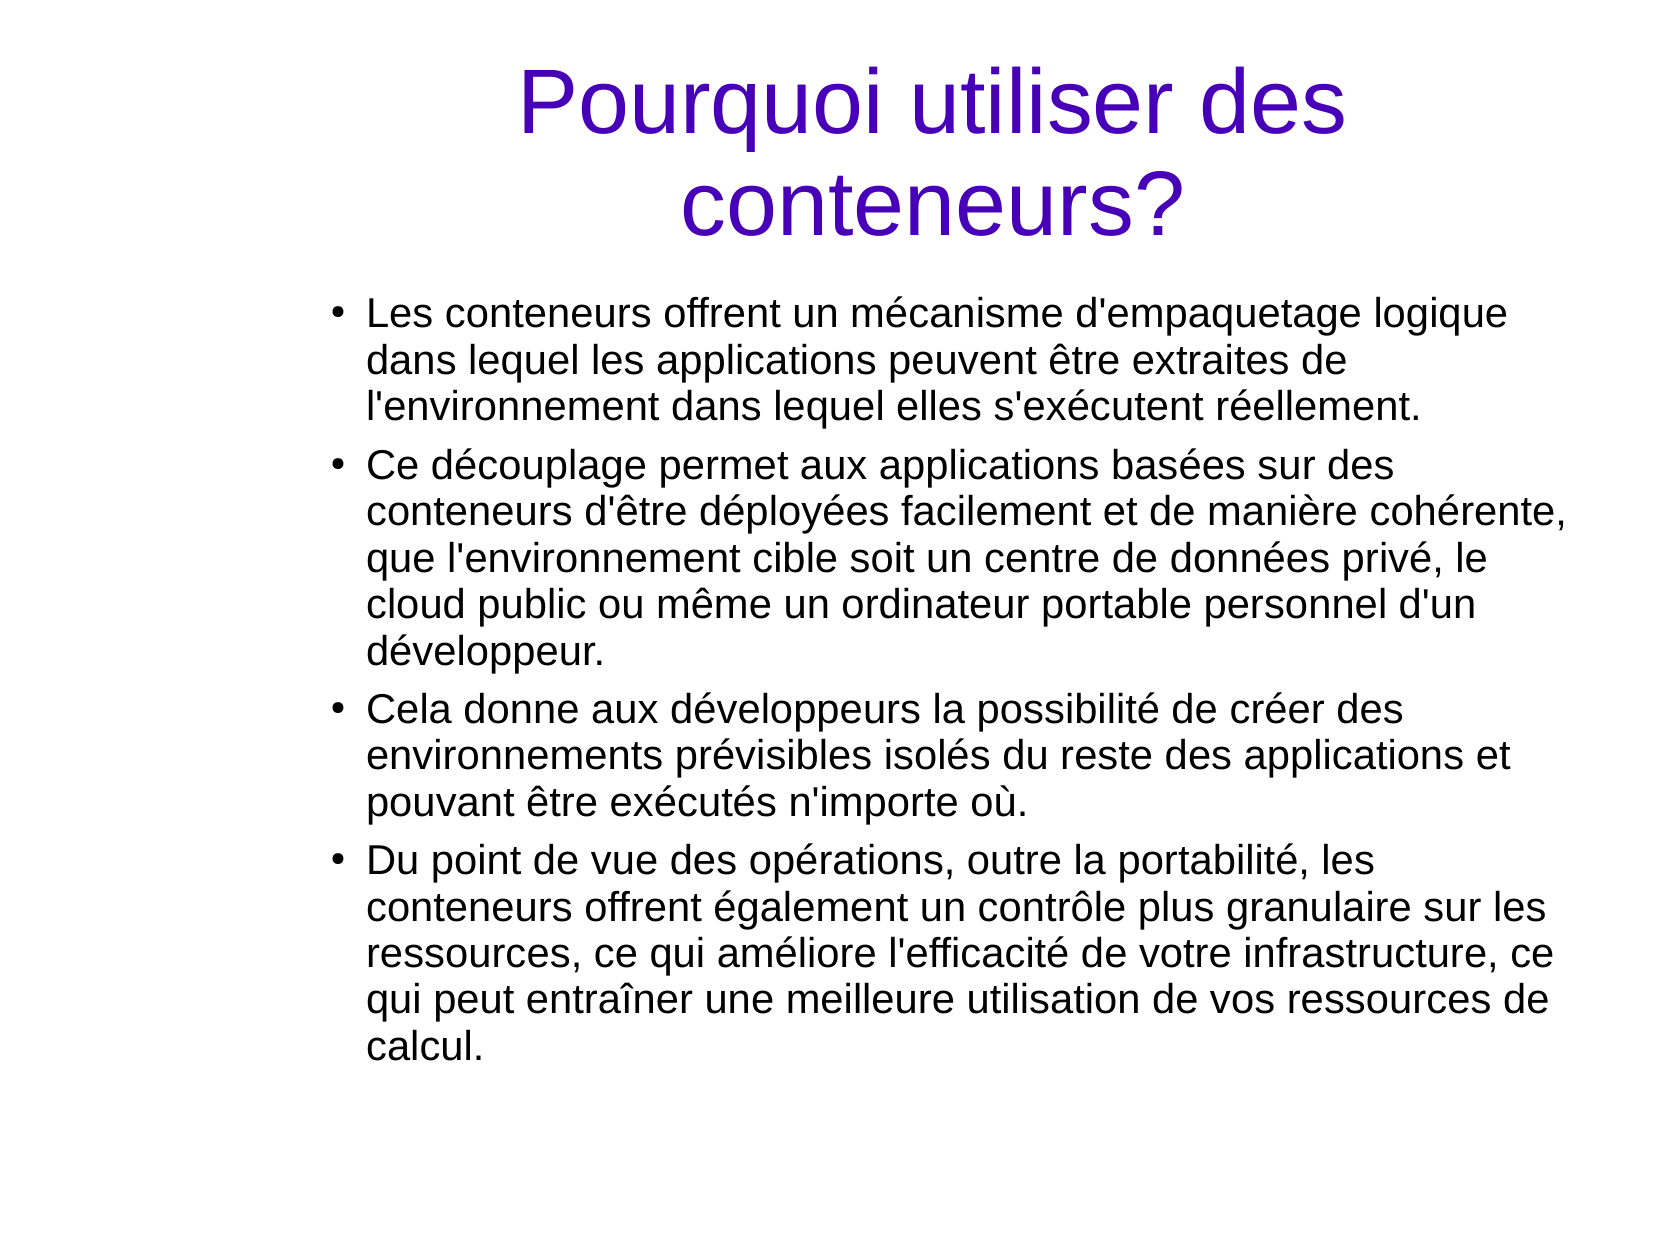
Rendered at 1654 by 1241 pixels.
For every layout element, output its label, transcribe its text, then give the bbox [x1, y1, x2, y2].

list Les conteneurs offrent un mécanisme d'empaquetage logique dans lequel les applications peuvent être extraites de l'environnement dans lequel elles s'exécutent réellement. Ce découplage permet aux applications basées sur des conteneurs d'être déployées facilement et de manière cohérente, que l'environnement cible soit un centre de données privé, le cloud public ou même un ordinateur portable personnel d'un développeur. Cela donne aux développeurs la possibilité de créer des environnements prévisibles isolés du reste des applications et pouvant être exécutés n'importe où. Du point de vue des opérations, outre la portabilité, les conteneurs offrent également un contrôle plus granulaire sur les ressources, ce qui améliore l'efficacité de votre infrastructure, ce qui peut entraîner une meilleure utilisation de vos ressources de calcul. [82, 290, 1571, 1241]
title Pourquoi utiliser des conteneurs? [82, 49, 1571, 257]
